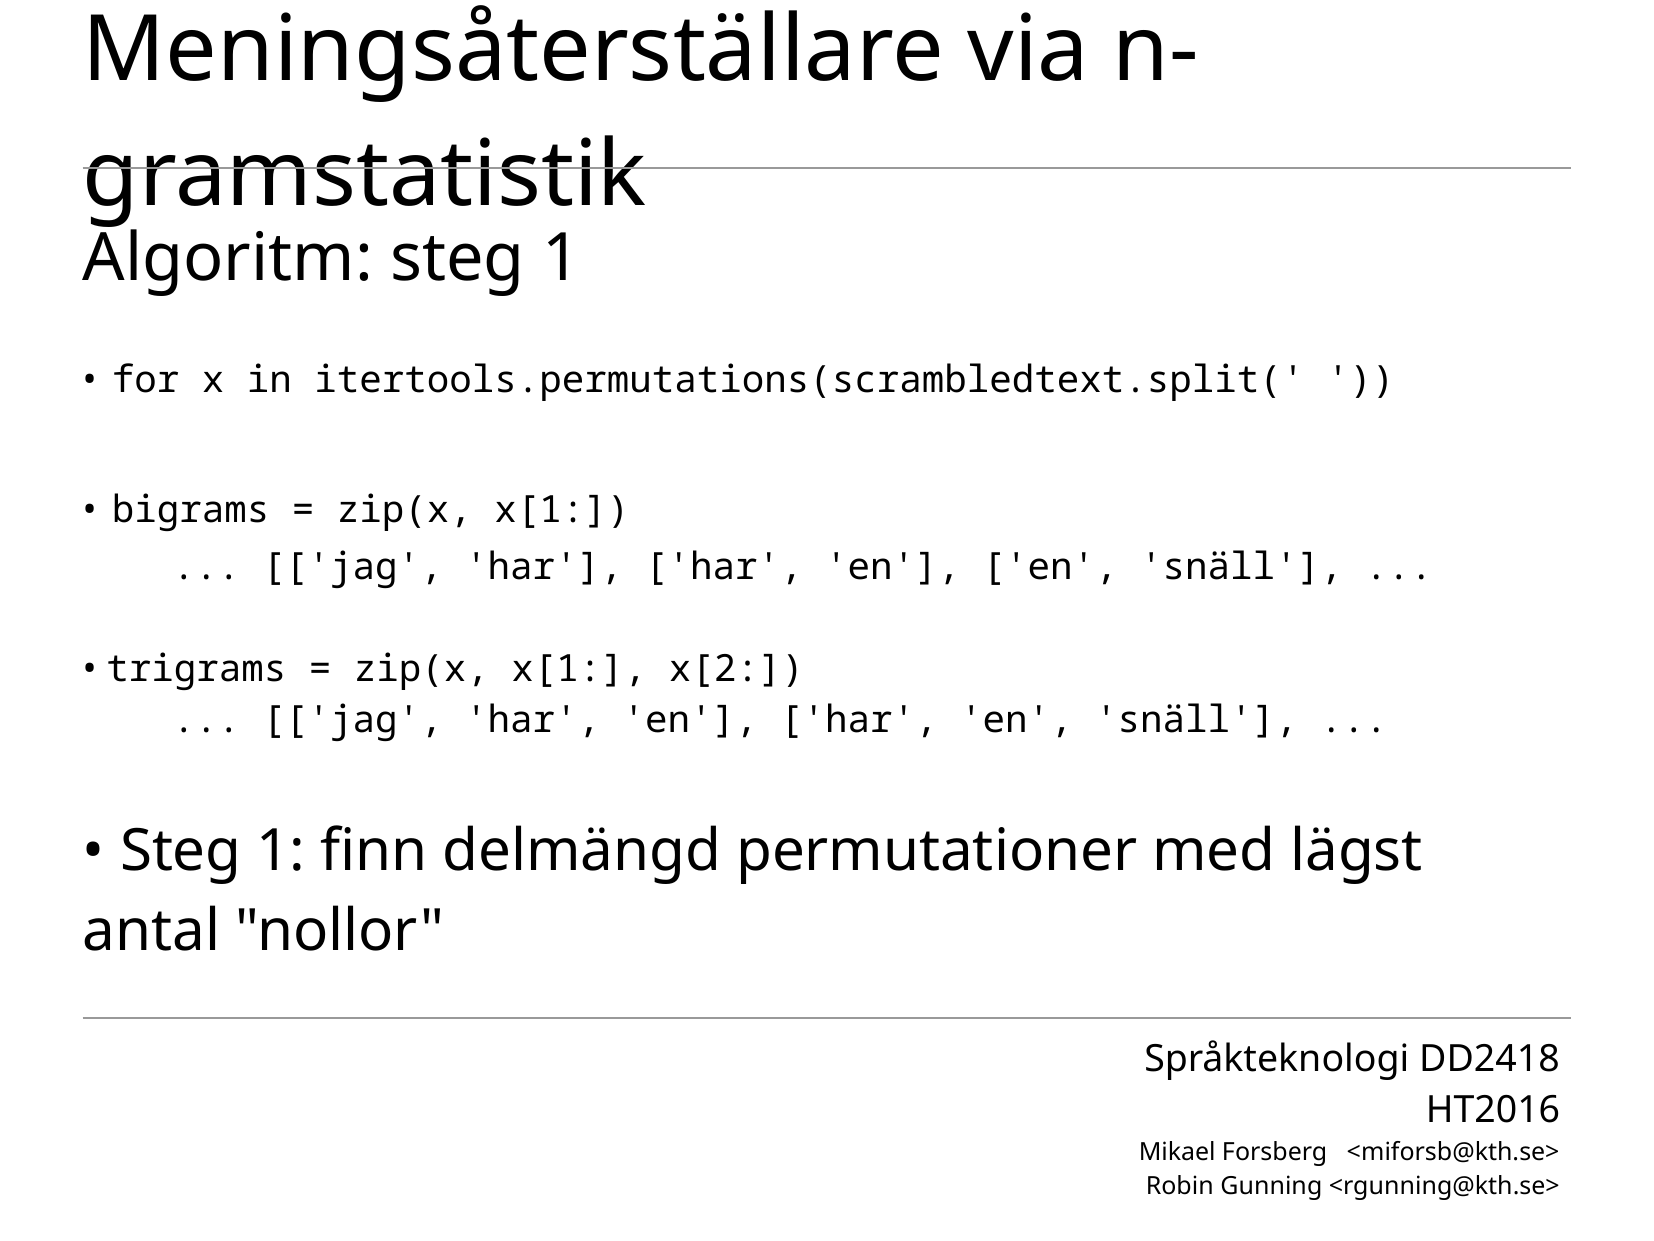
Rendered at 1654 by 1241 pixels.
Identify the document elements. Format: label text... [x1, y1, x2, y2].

text_box Språkteknologi DD2418 HT2016 Mikael Forsberg <miforsb@kth.se> Robin Gunning <rgunning@kth.se> [1020, 1024, 1576, 1156]
title Algoritm: steg 1 [82, 194, 1571, 316]
title Meningsåterställare via n-gramstatistik [82, 46, 1571, 167]
subtitle • for x in itertools.permutations(scrambledtext.split(' ')) • bigrams = zip(x, x[1:]) ... [['jag', 'har'], ['har', 'en'], ['en', 'snäll'], ... • trigrams = zip(x, x[1:], x[2:]) ... [['jag', 'har', 'en'], ['har', 'en', 'snäll'], ... • Steg 1: finn delmängd permutationer med lägst antal "nollor" [82, 330, 1571, 1010]
